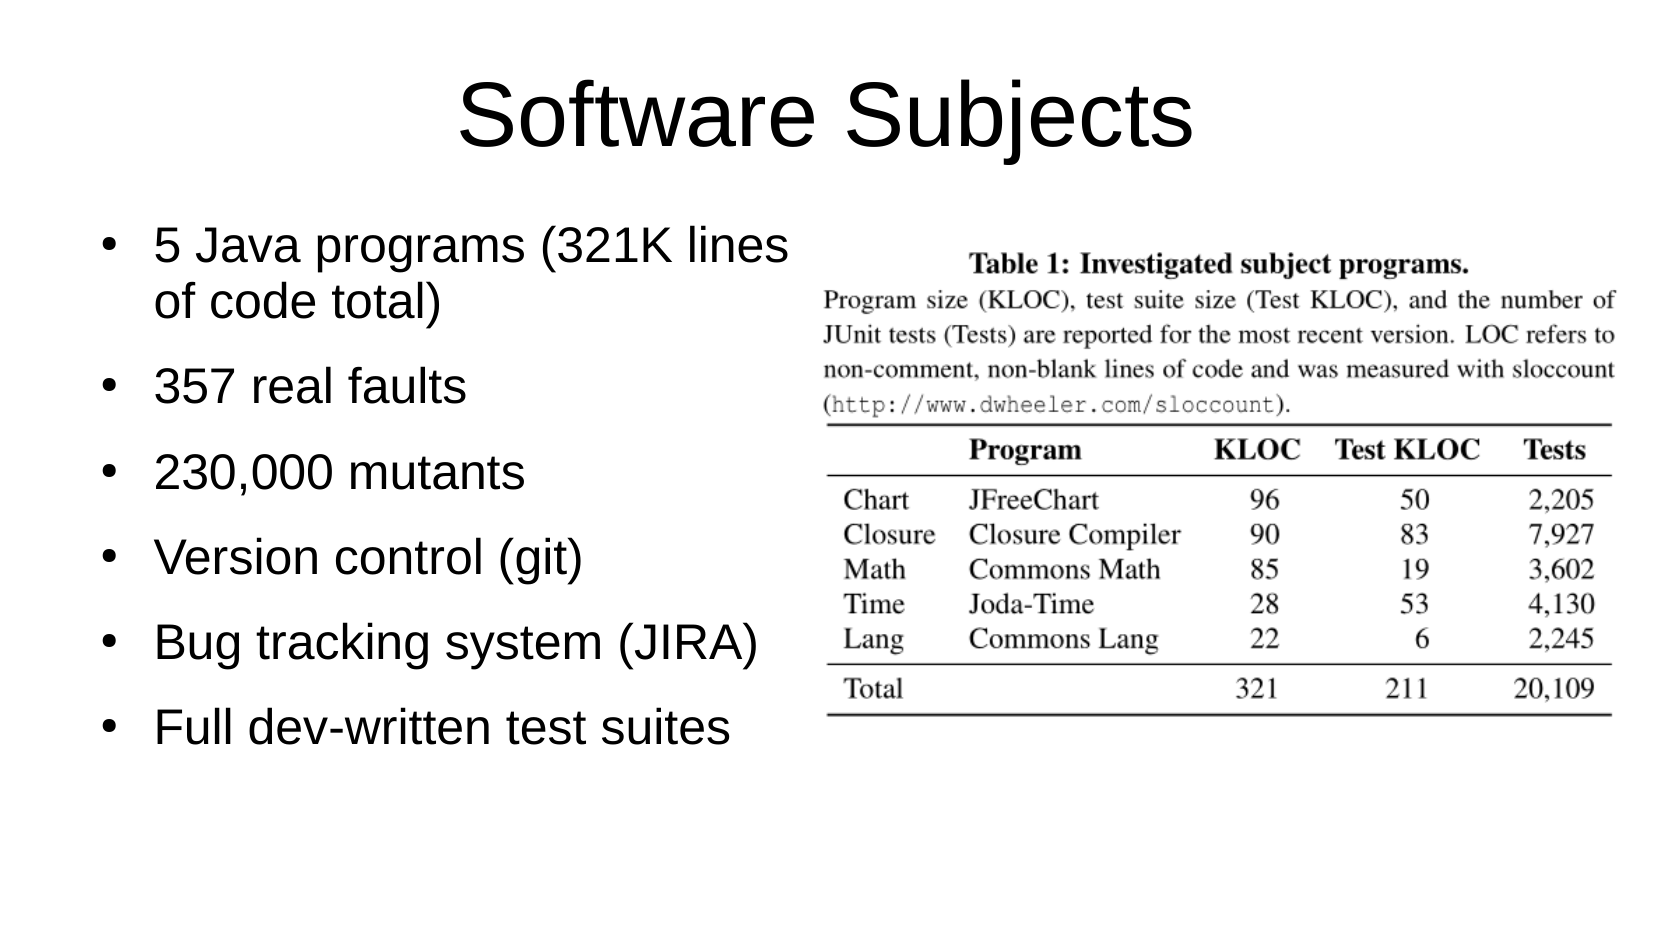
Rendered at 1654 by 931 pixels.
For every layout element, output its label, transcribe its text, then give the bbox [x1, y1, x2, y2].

picture [807, 233, 1636, 738]
title Software Subjects [82, 37, 1571, 193]
list 5 Java programs (321K lines of code total) 357 real faults 230,000 mutants Version control (git) Bug tracking system (JIRA) Full dev-written test suites [82, 217, 809, 758]
